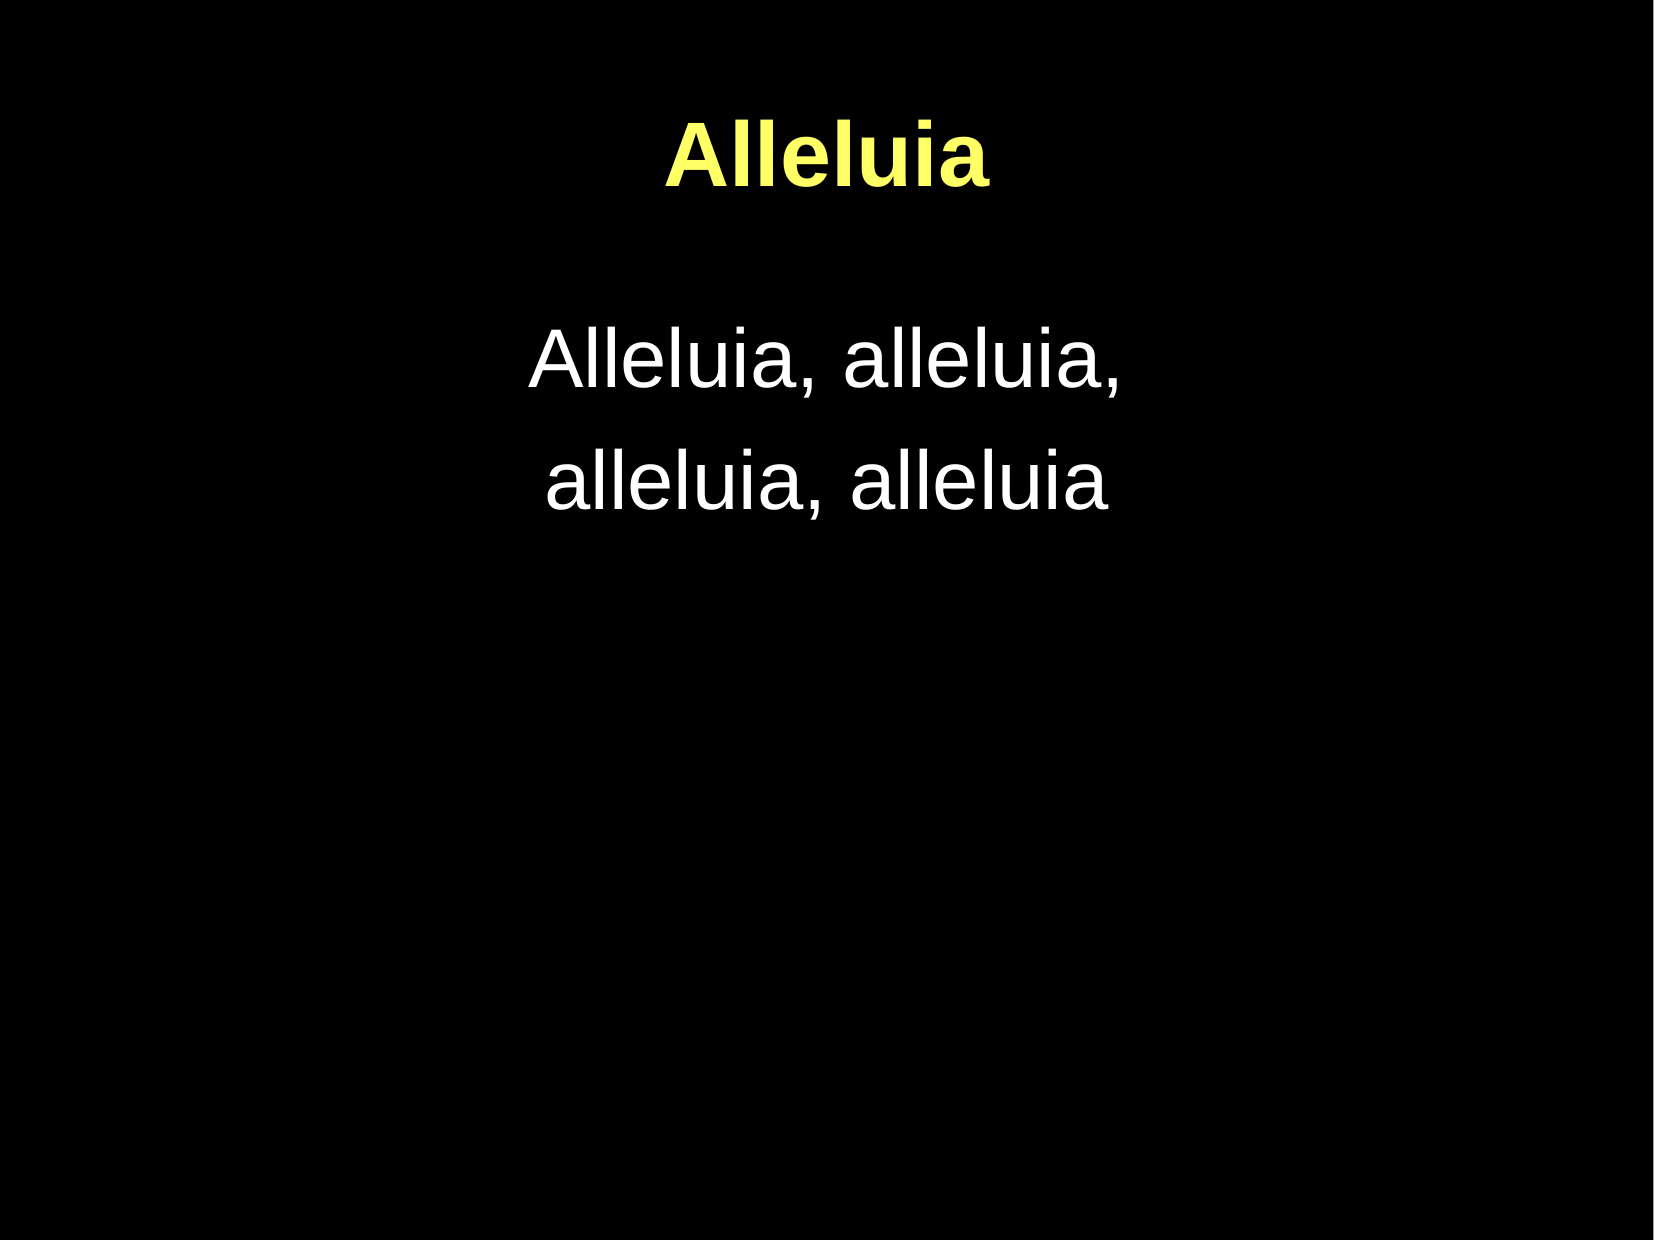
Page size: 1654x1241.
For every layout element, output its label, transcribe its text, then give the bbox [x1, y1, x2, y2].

title Alleluia [82, 49, 1571, 257]
list Alleluia, alleluia, alleluia, alleluia [0, 307, 1654, 1241]
